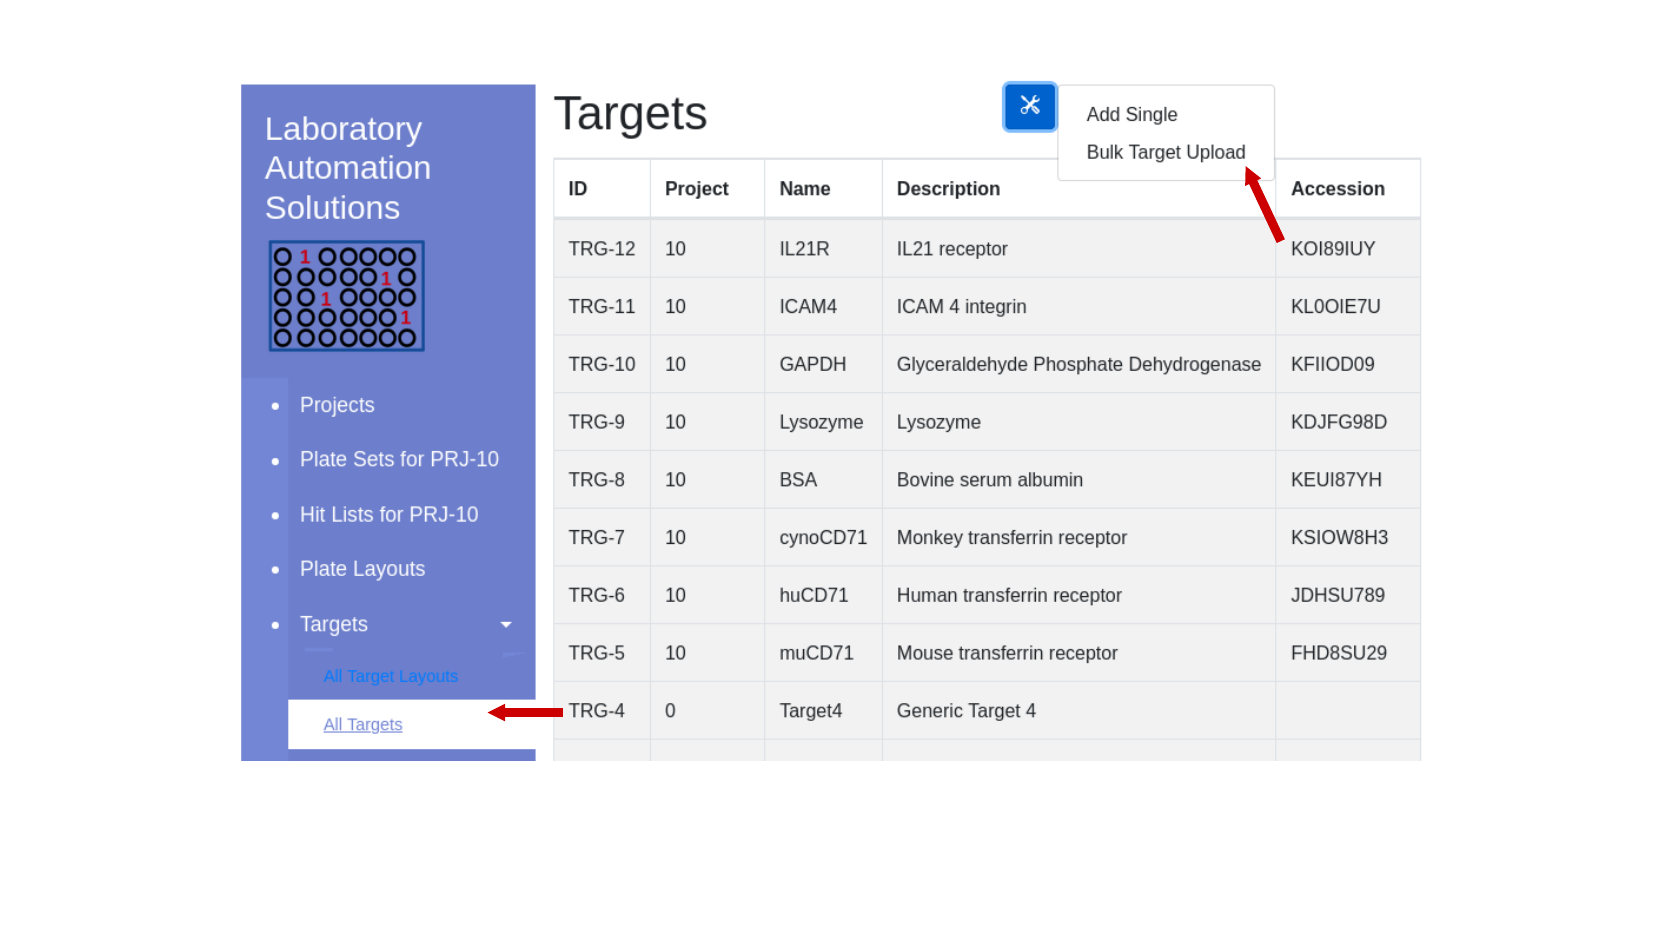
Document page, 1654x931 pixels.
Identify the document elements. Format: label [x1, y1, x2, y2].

picture [233, 74, 1426, 761]
